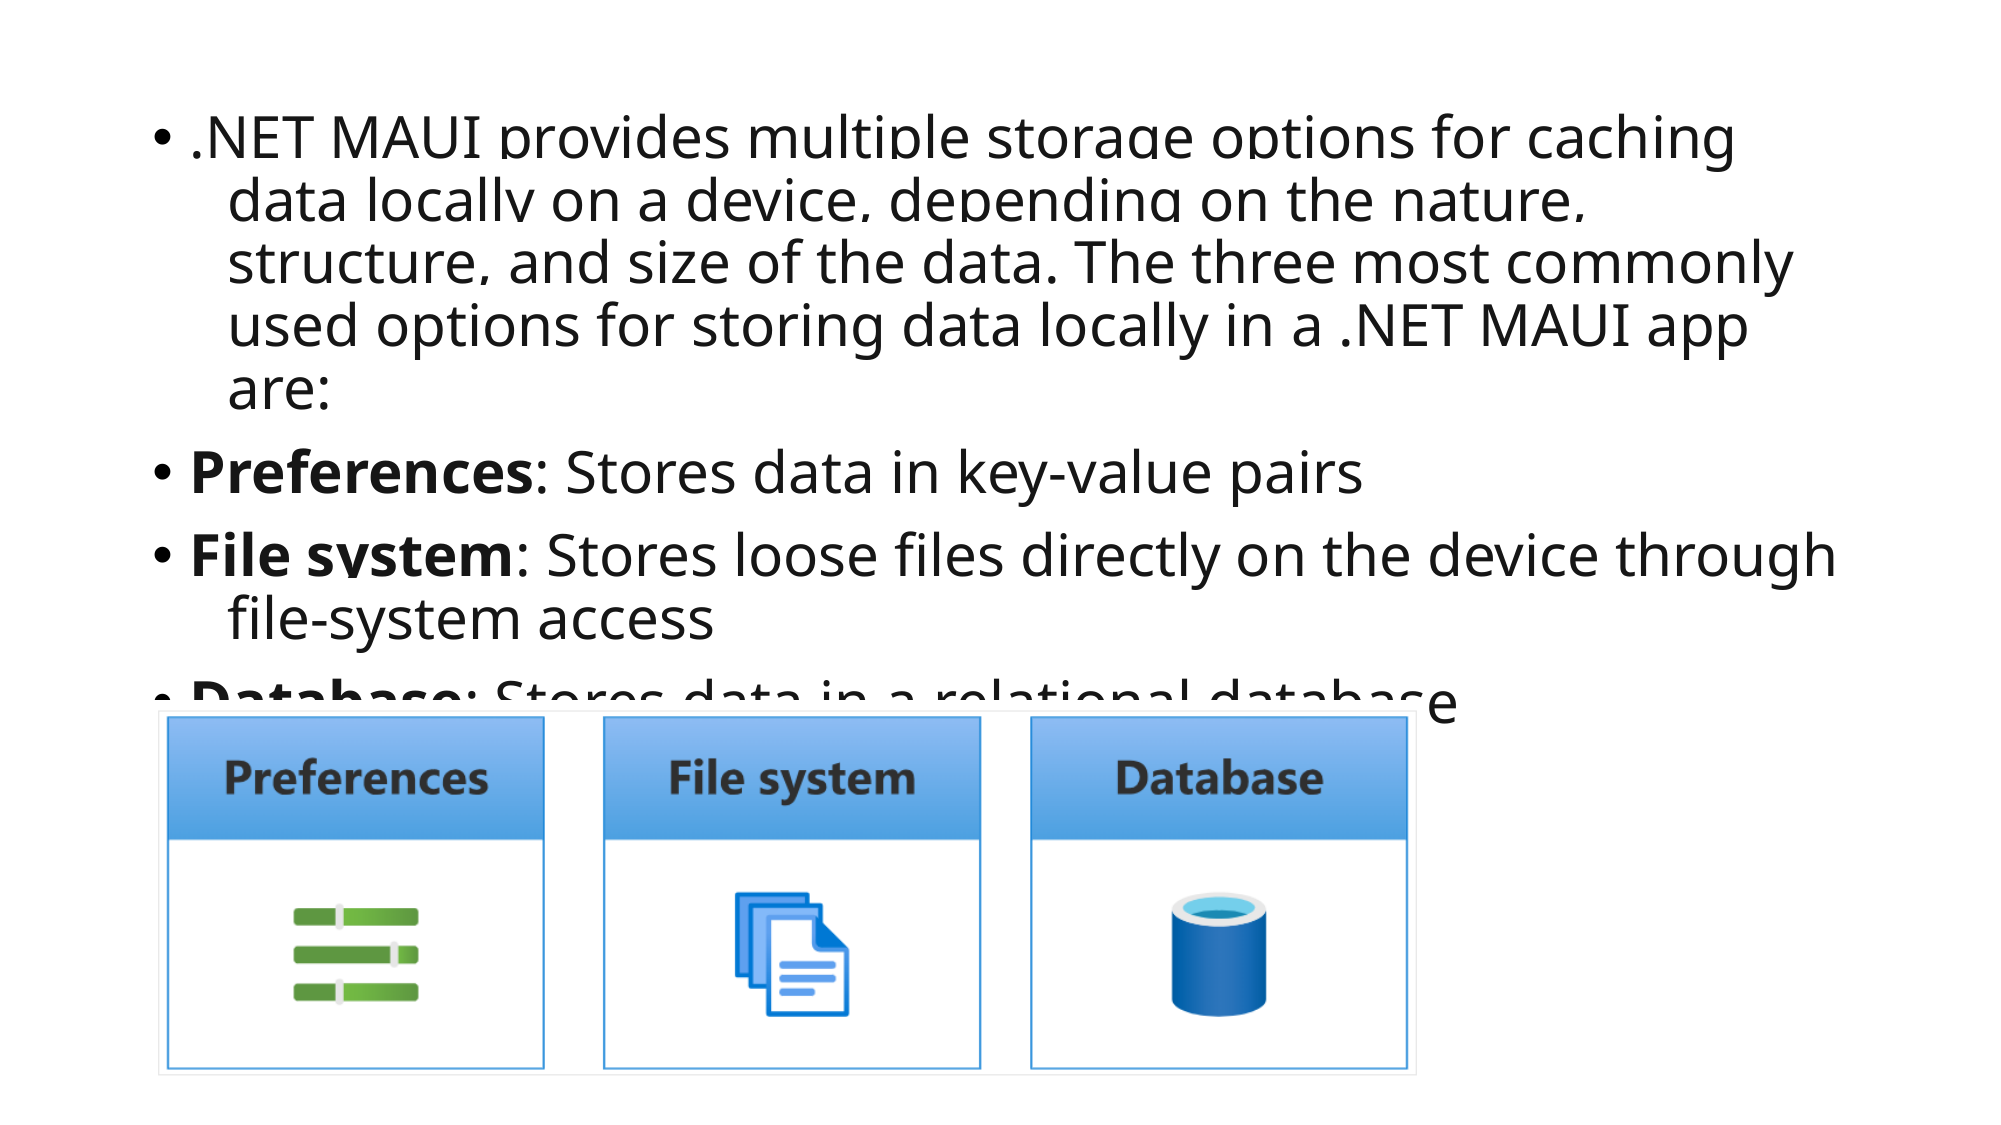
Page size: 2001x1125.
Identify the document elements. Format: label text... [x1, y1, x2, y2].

picture [150, 700, 1424, 1079]
list .NET MAUI provides multiple storage options for caching data locally on a device, depending on the nature, structure, and size of the data. The three most commonly used options for storing data locally in a .NET MAUI app are: Preferences: Stores data in key-value pairs File system: Stores loose files directly on the device through file-system access Database: Stores data in a relational database [137, 100, 1863, 1014]
